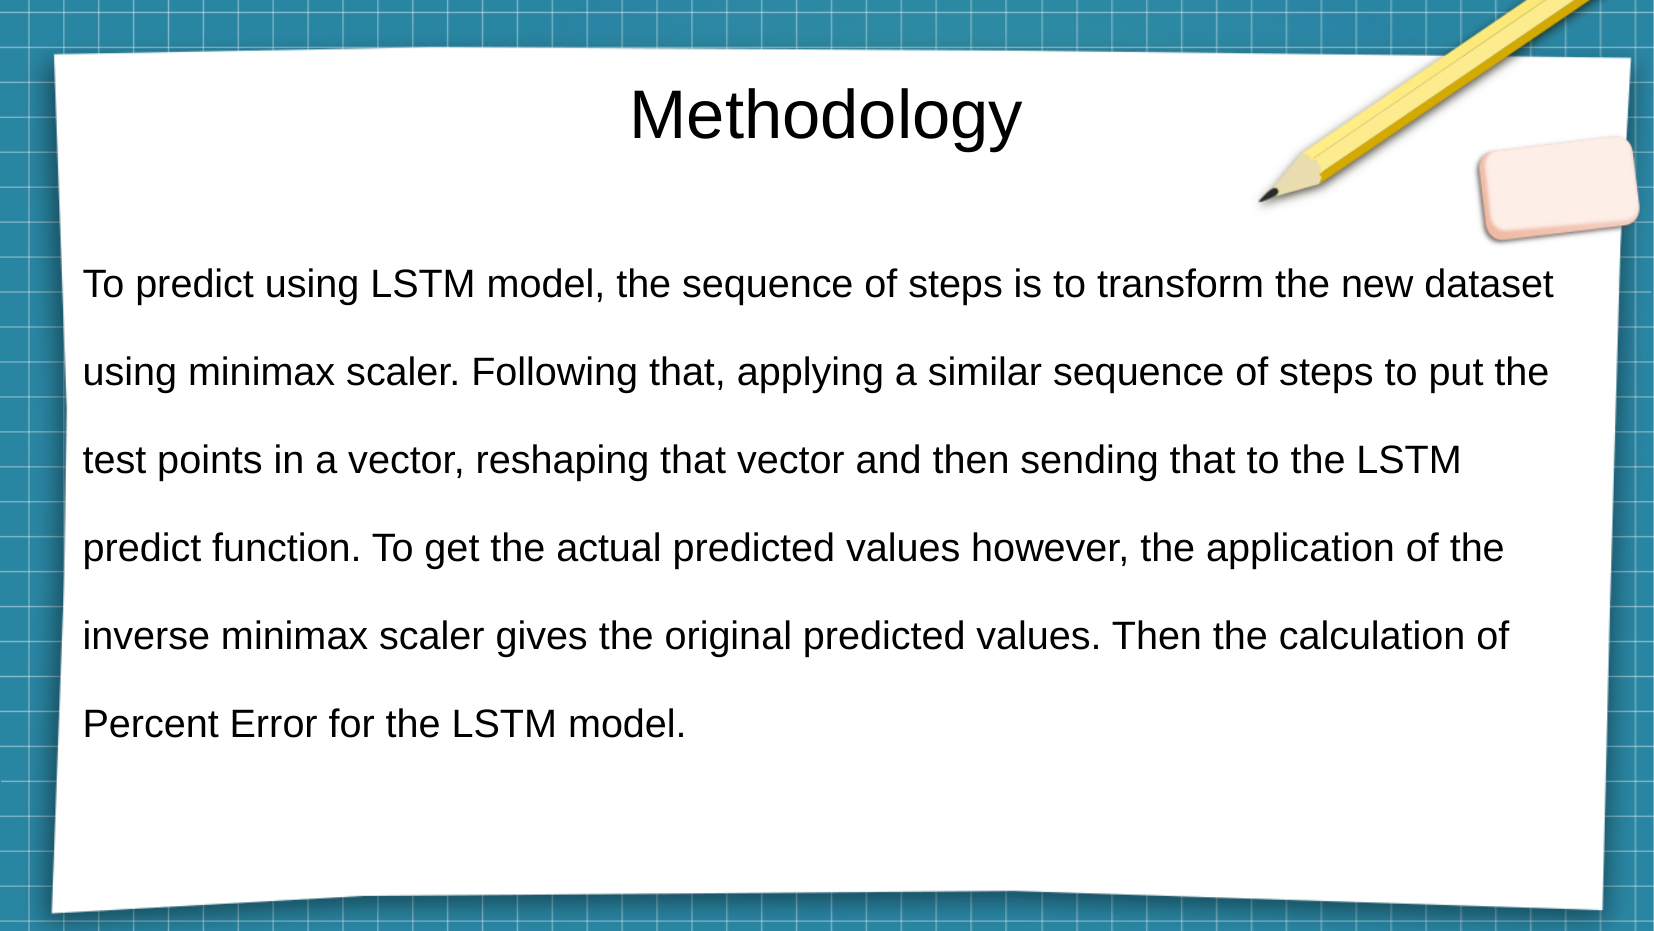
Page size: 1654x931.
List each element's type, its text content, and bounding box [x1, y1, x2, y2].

title Methodology [82, 37, 1571, 193]
list To predict using LSTM model, the sequence of steps is to transform the new dataset using minimax scaler. Following that, applying a similar sequence of steps to put the test points in a vector, reshaping that vector and then sending that to the LSTM predict function. To get the actual predicted values however, the application of the inverse minimax scaler gives the original predicted values. Then the calculation of Percent Error for the LSTM model. [82, 217, 1571, 758]
picture [0, 0, 1654, 931]
